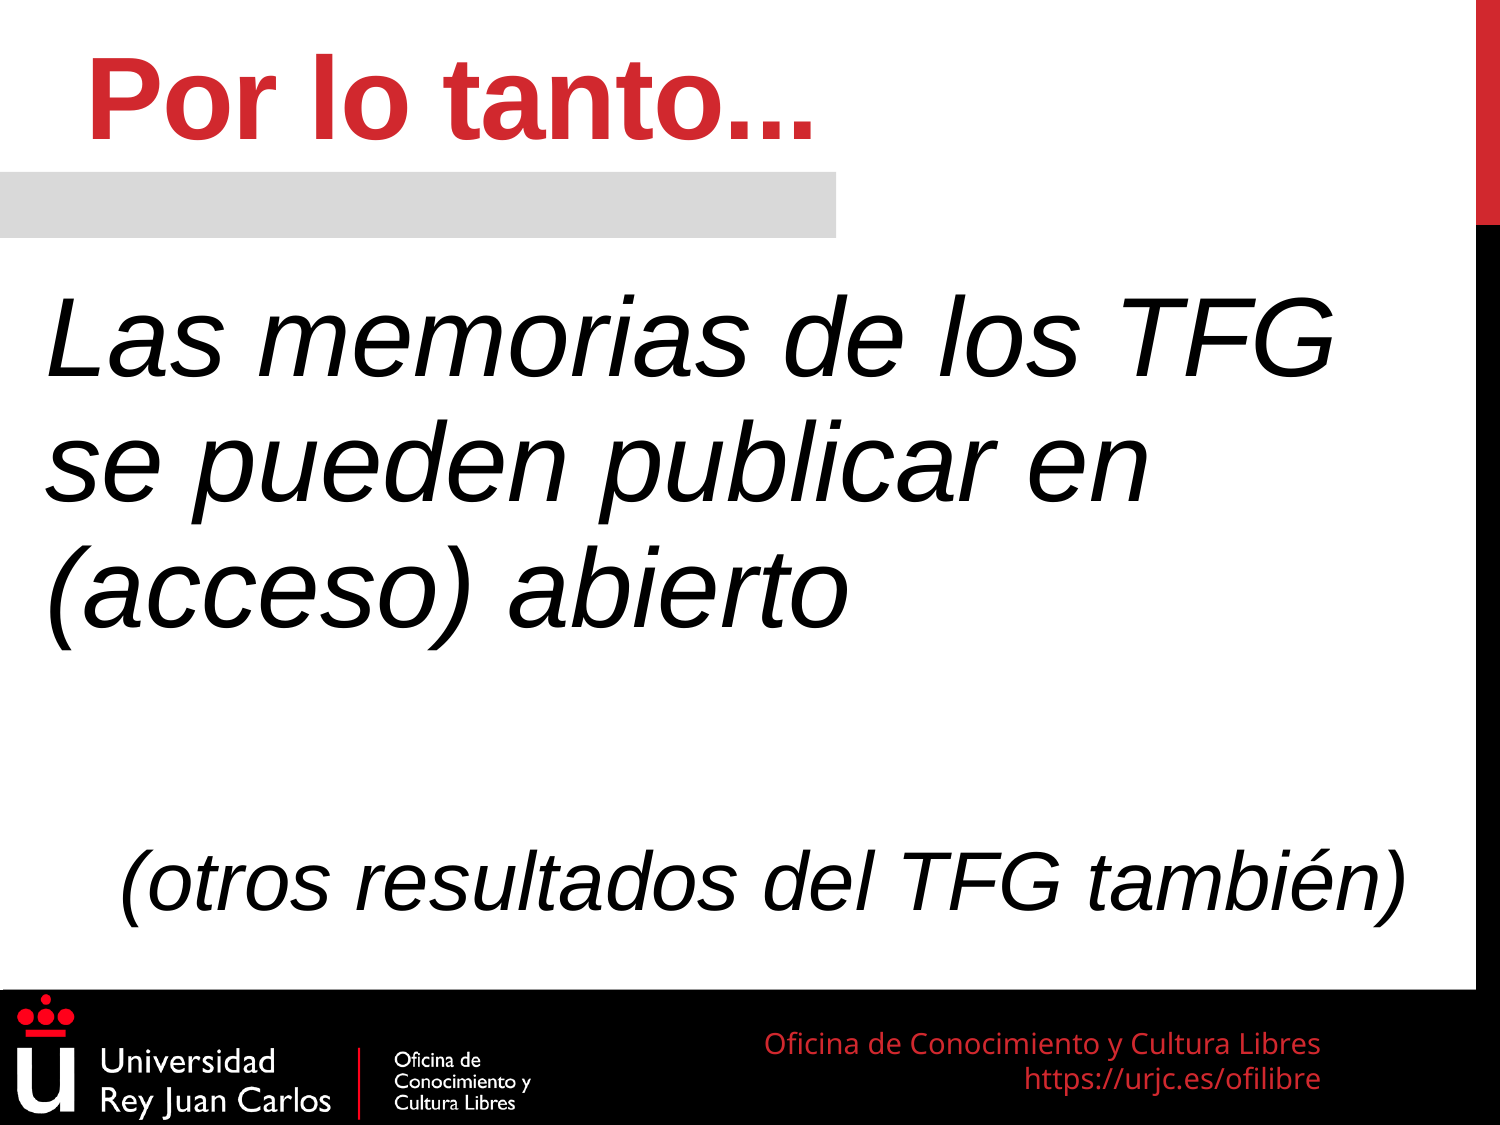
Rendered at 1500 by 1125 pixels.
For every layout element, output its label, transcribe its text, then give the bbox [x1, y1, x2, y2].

text_box Las memorias de los TFG se pueden publicar en (acceso) abierto (otros resultados del TFG también) [30, 267, 1426, 937]
picture [17, 994, 531, 1120]
text_box [0, 172, 837, 238]
title [75, 172, 1026, 250]
text_box Por lo tanto... [0, 25, 1326, 172]
